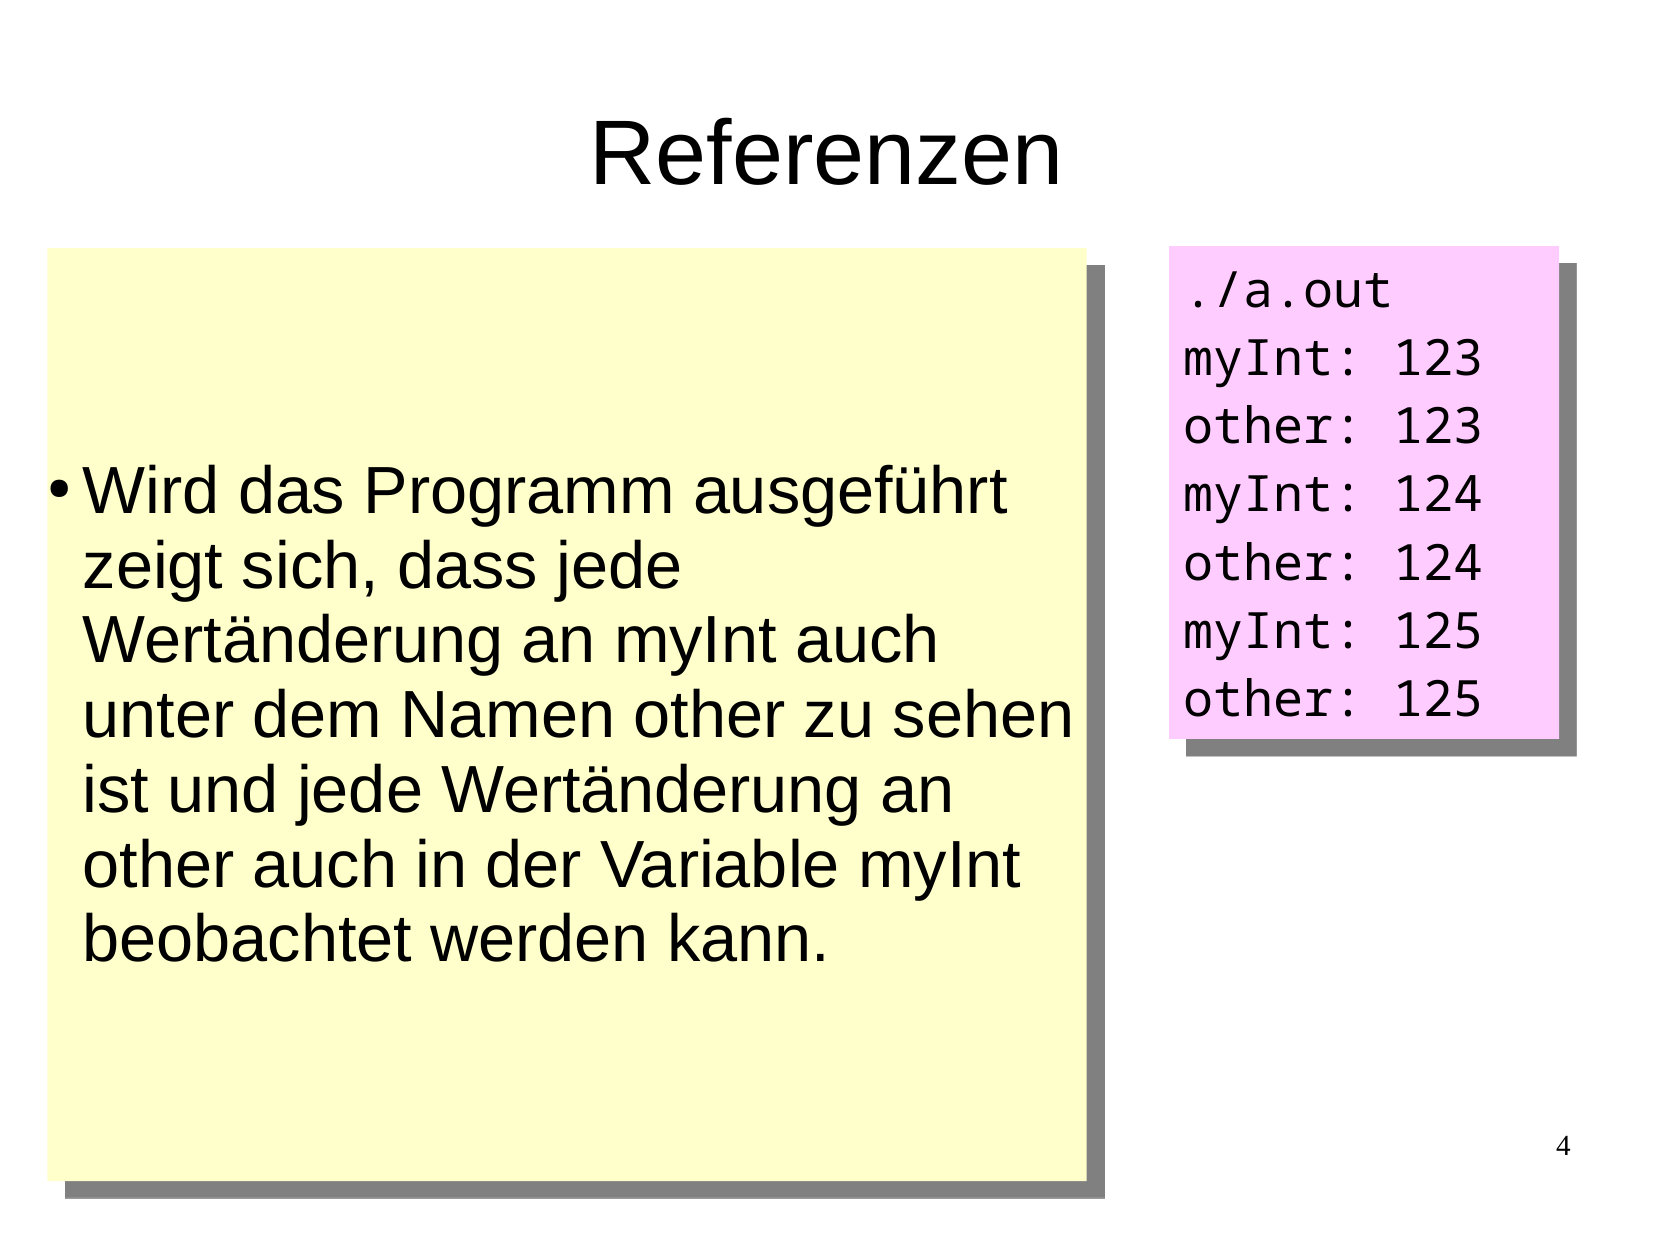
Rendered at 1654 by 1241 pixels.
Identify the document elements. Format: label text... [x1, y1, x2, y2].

title Referenzen [82, 49, 1571, 257]
subtitle Wird das Programm ausgeführt zeigt sich, dass jede Wertänderung an myInt auch unter dem Namen other zu sehen ist und jede Wertänderung an other auch in der Variable myInt beobachtet werden kann. [47, 248, 1087, 1182]
text_box ./a.out myInt: 123 other: 123 myInt: 124 other: 124 myInt: 125 other: 125 [1169, 246, 1560, 709]
